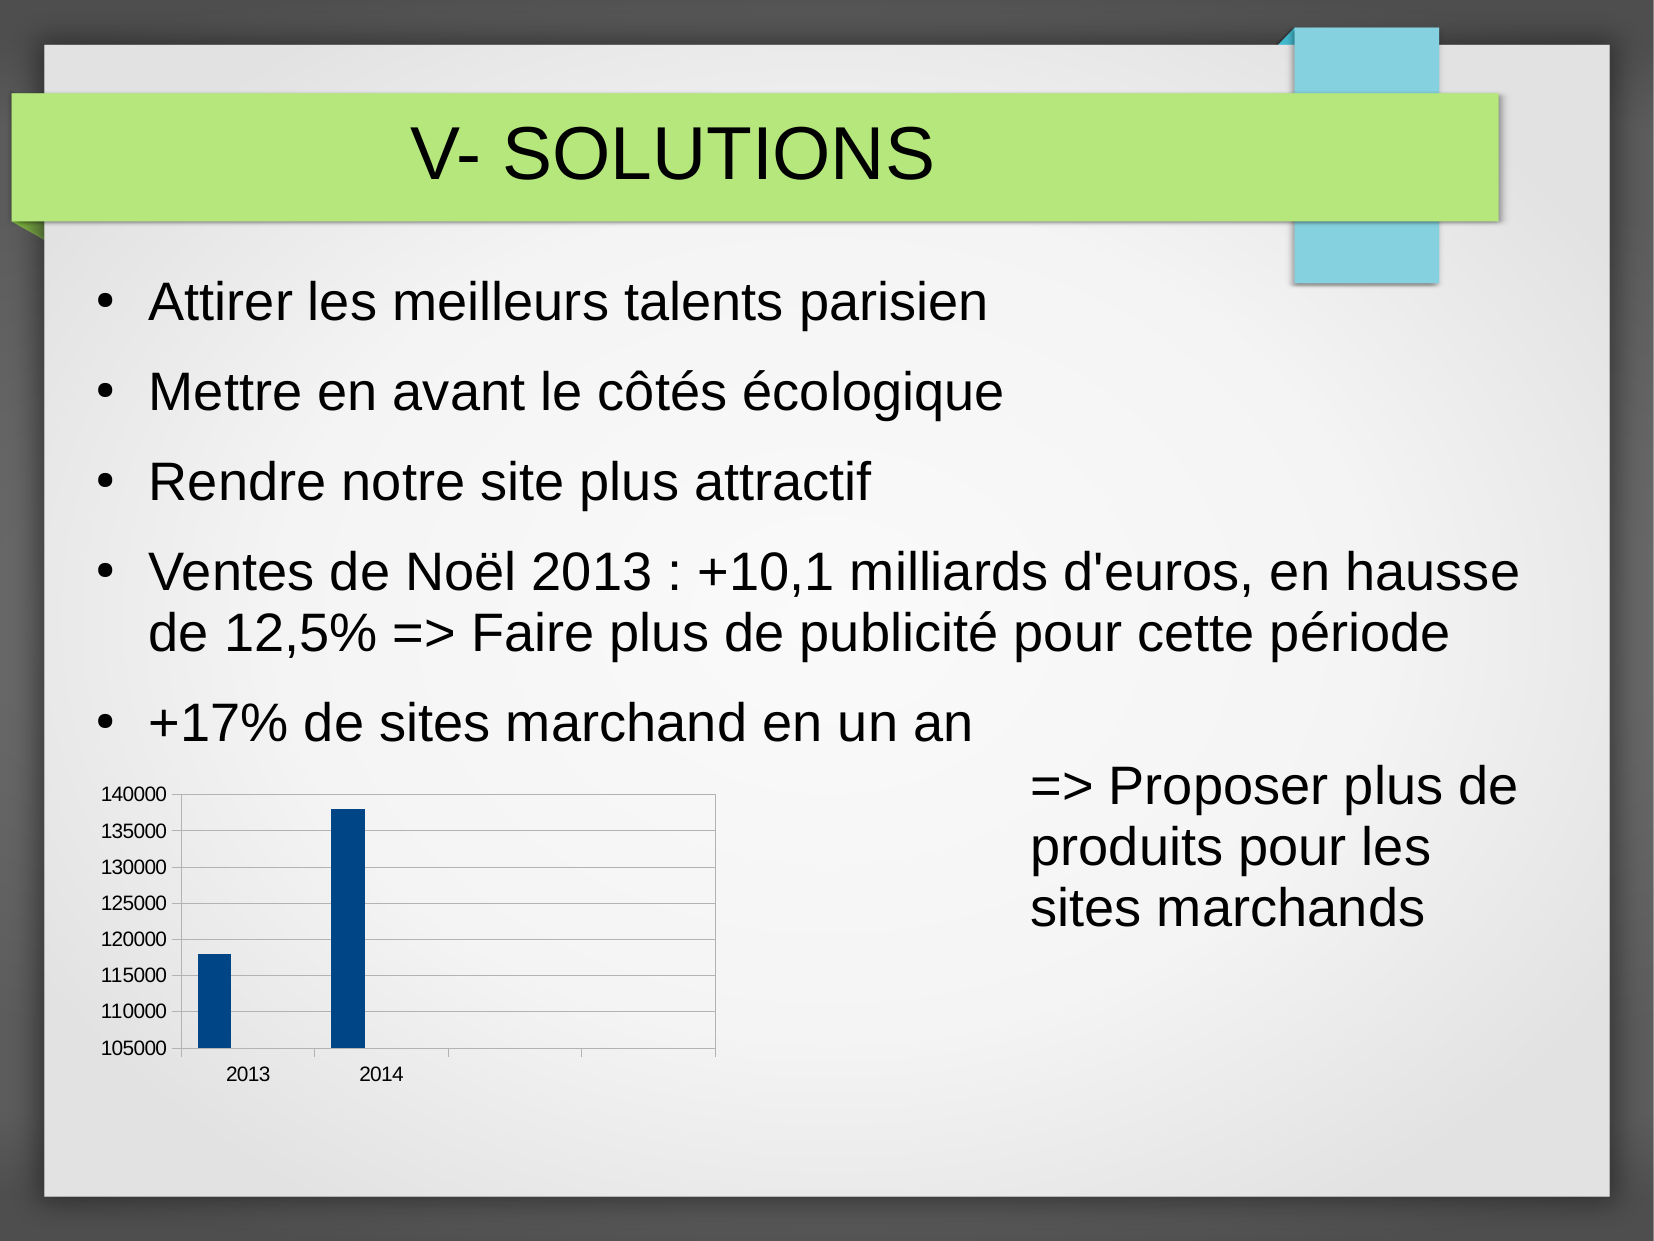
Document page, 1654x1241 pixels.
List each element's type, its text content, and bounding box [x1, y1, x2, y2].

chart [59, 755, 1004, 1099]
list Attirer les meilleurs talents parisien Mettre en avant le côtés écologique Rendre notre site plus attractif Ventes de Noël 2013 : +10,1 milliards d'euros, en hausse de 12,5% => Faire plus de publicité pour cette période +17% de sites marchand en un an [77, 271, 1567, 839]
title V- SOLUTIONS [82, 94, 1264, 213]
picture [0, 0, 1654, 1241]
text_box => Proposer plus de produits pour les sites marchands [1015, 748, 1548, 946]
